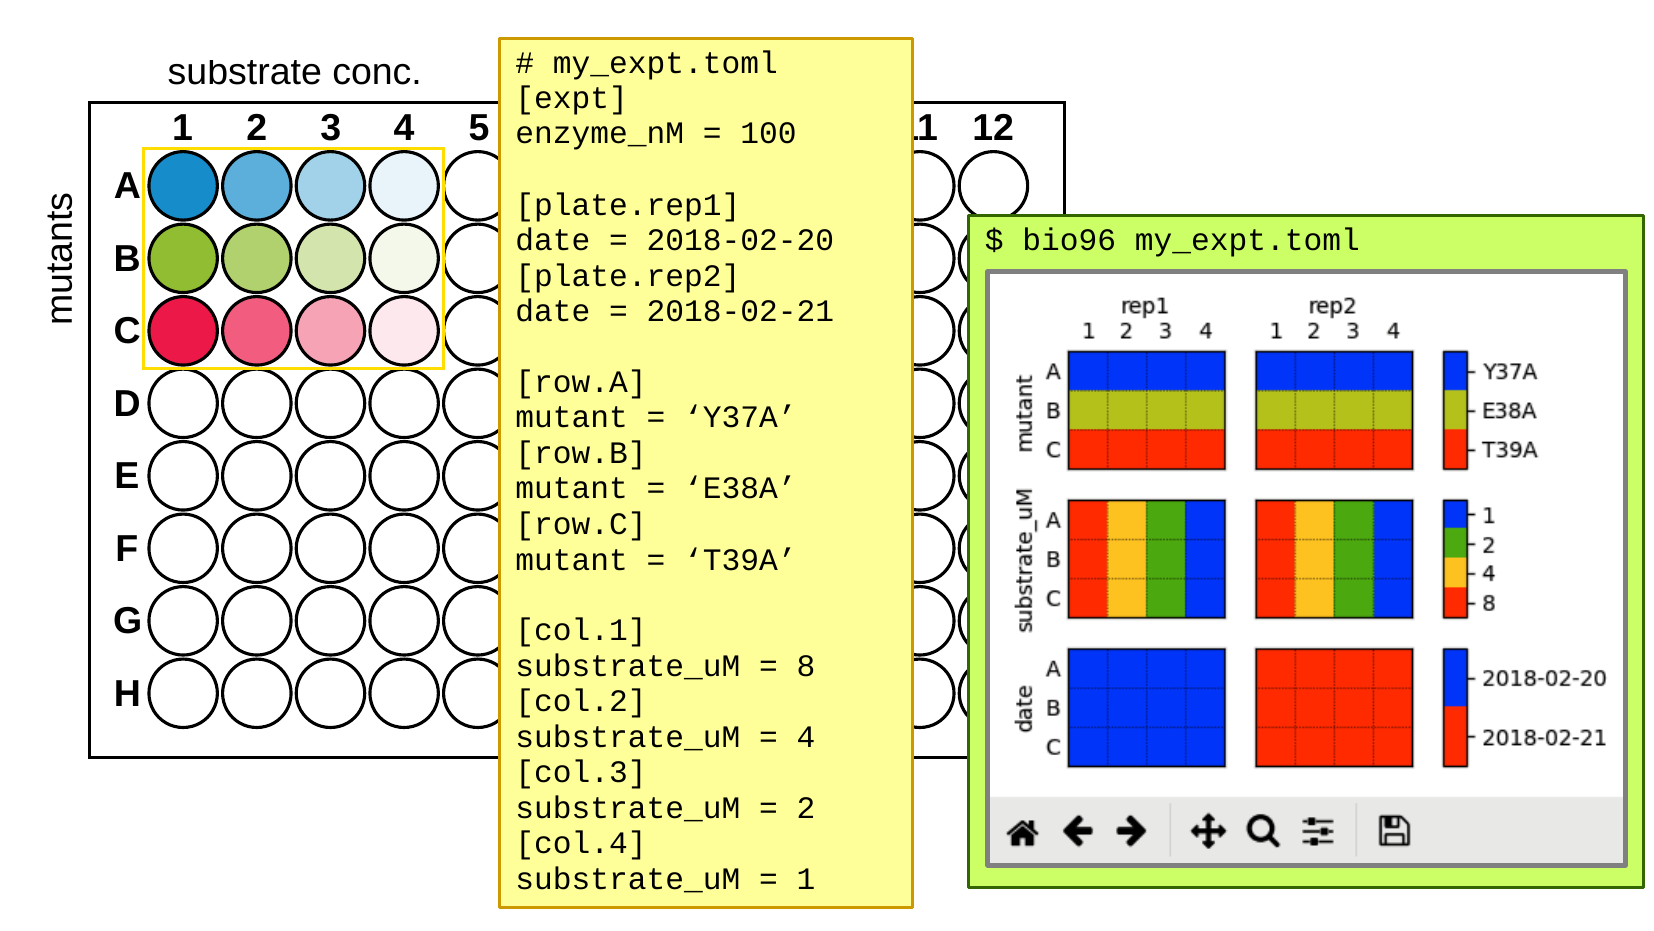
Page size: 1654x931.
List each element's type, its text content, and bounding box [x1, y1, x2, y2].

picture [990, 273, 1623, 863]
picture [914, 60, 1066, 759]
text_box # my_expt.toml [expt] enzyme_nM = 100 [plate.rep1] date = 2018-02-20 [plate.rep2] date = 2018-02-21 [row.A] mutant = ‘Y37A’ [row.B] mutant = ‘E38A’ [row.C] mutant = ‘T39A’ [col.1] substrate_uM = 8 [col.2] substrate_uM = 4 [col.3] substrate_uM = 2 [col.4] substrate_uM = 1 [499, 38, 913, 908]
picture [44, 60, 498, 759]
text_box $ bio96 my_expt.toml [968, 215, 1644, 888]
